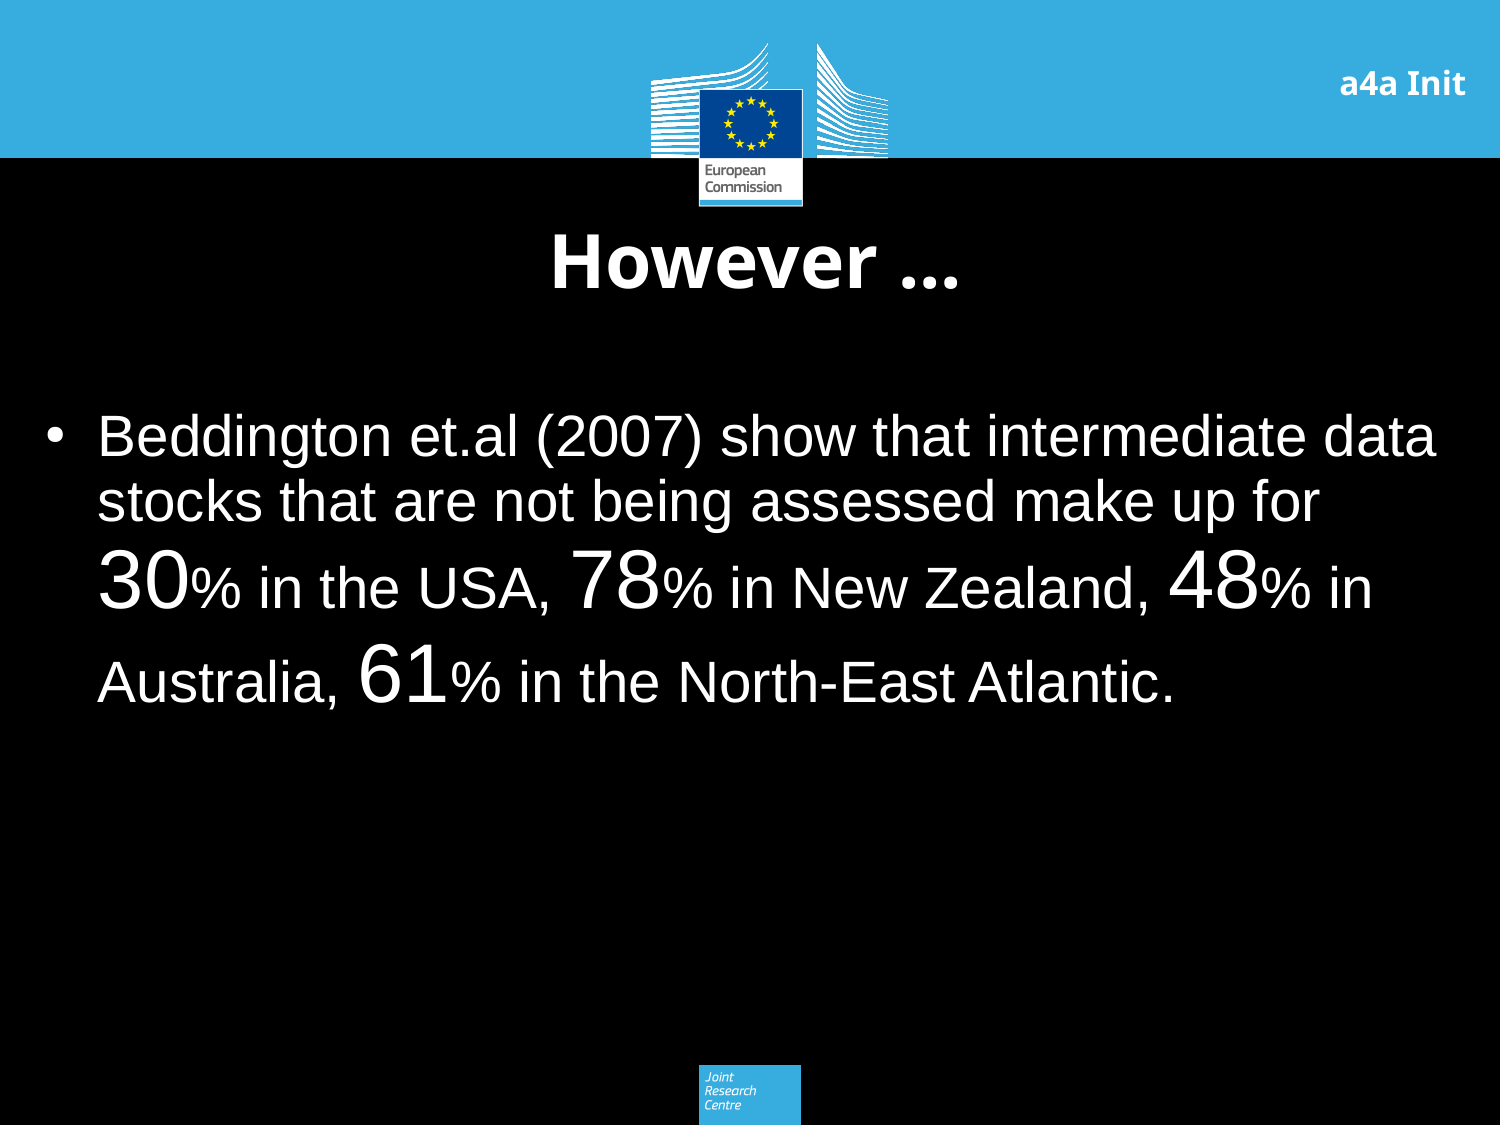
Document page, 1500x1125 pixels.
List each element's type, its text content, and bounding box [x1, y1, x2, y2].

title However ... [11, 155, 1500, 363]
picture [651, 42, 888, 155]
picture [699, 1065, 801, 1125]
title a4a Init [1091, 29, 1482, 136]
text_box Beddington et.al (2007) show that intermediate data stocks that are not being assessed make up for 30% in the USA, 78% in New Zealand, 48% in Australia, 61% in the North-East Atlantic. [12, 396, 1483, 783]
